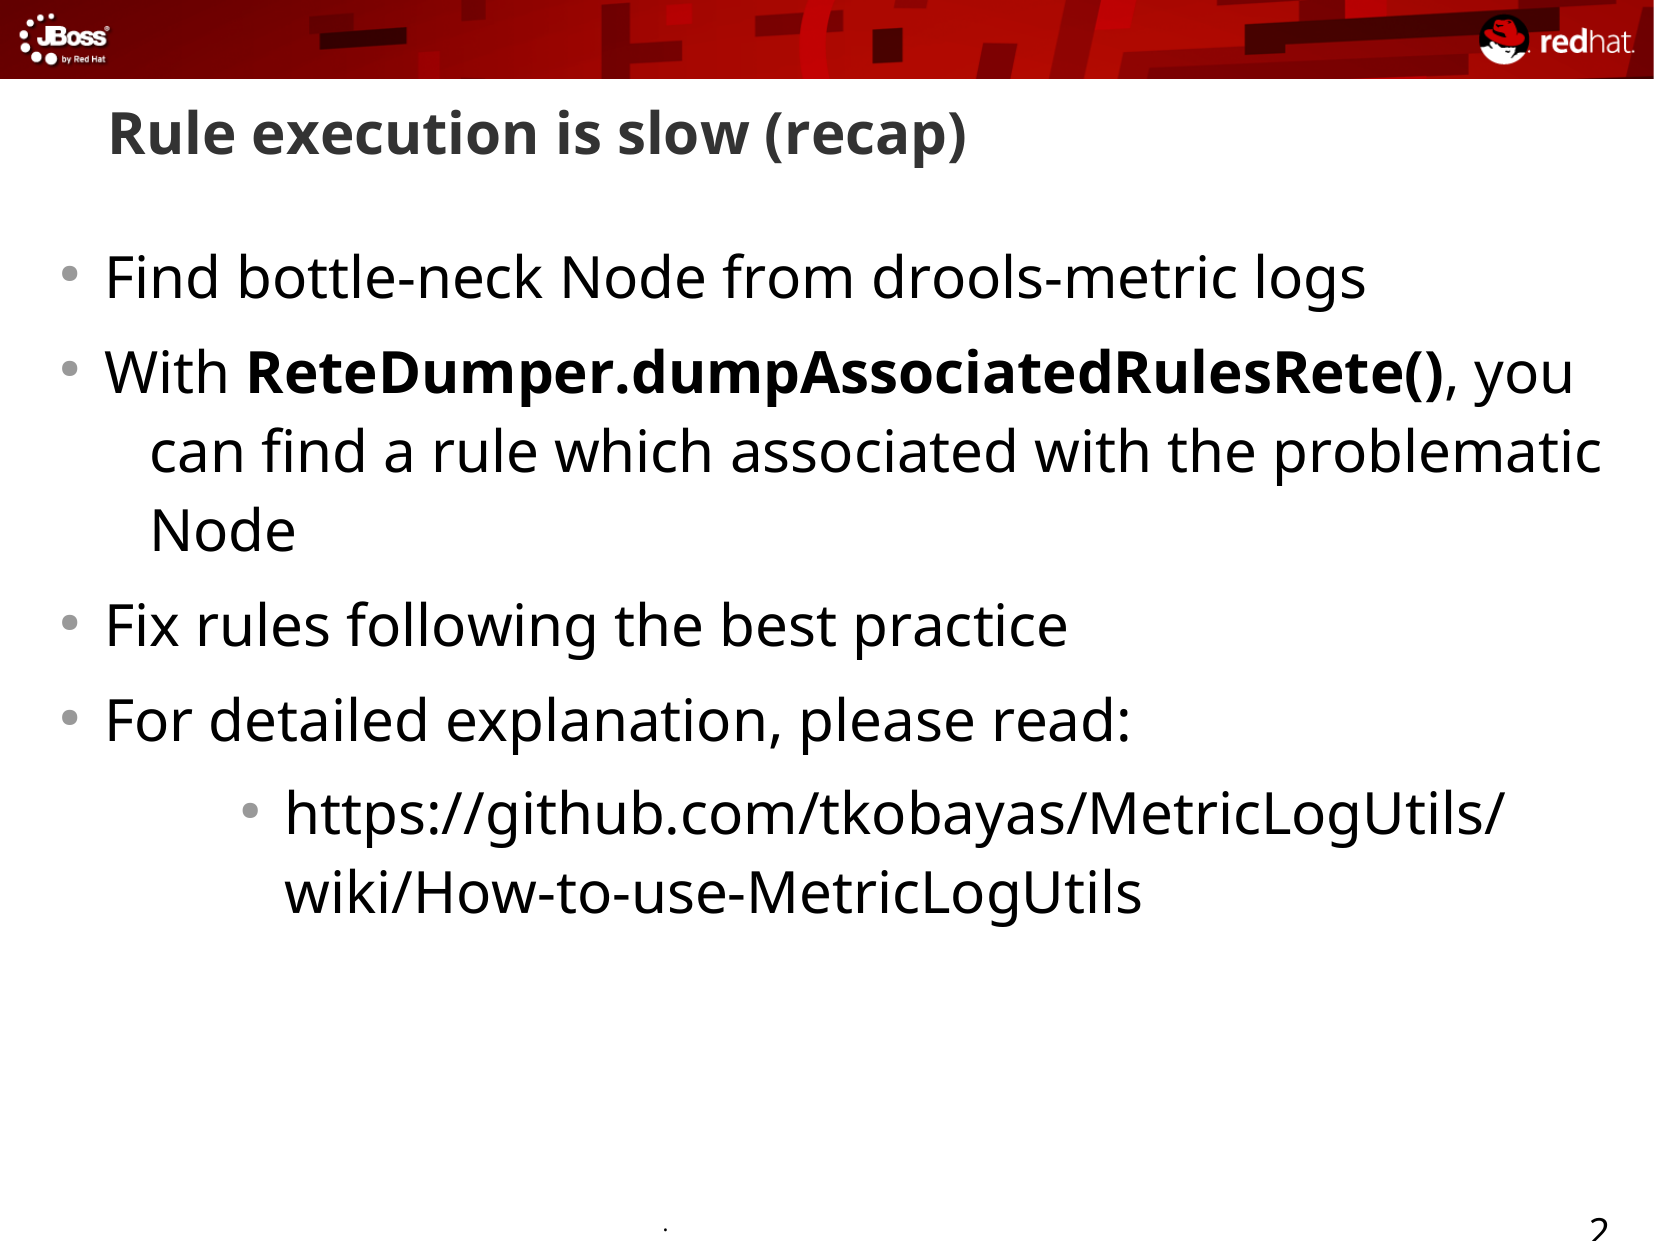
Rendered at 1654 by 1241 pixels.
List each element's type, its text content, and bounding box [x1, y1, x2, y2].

title Rule execution is slow (recap) [107, 70, 1329, 193]
list Find bottle-neck Node from drools-metric logs With ReteDumper.dumpAssociatedRulesRete(), you can find a rule which associated with the problematic Node Fix rules following the best practice For detailed explanation, please read: https://github.com/tkobayas/MetricLogUtils/wiki/How-to-use-MetricLogUtils [29, 235, 1625, 1193]
picture [0, 0, 1654, 79]
